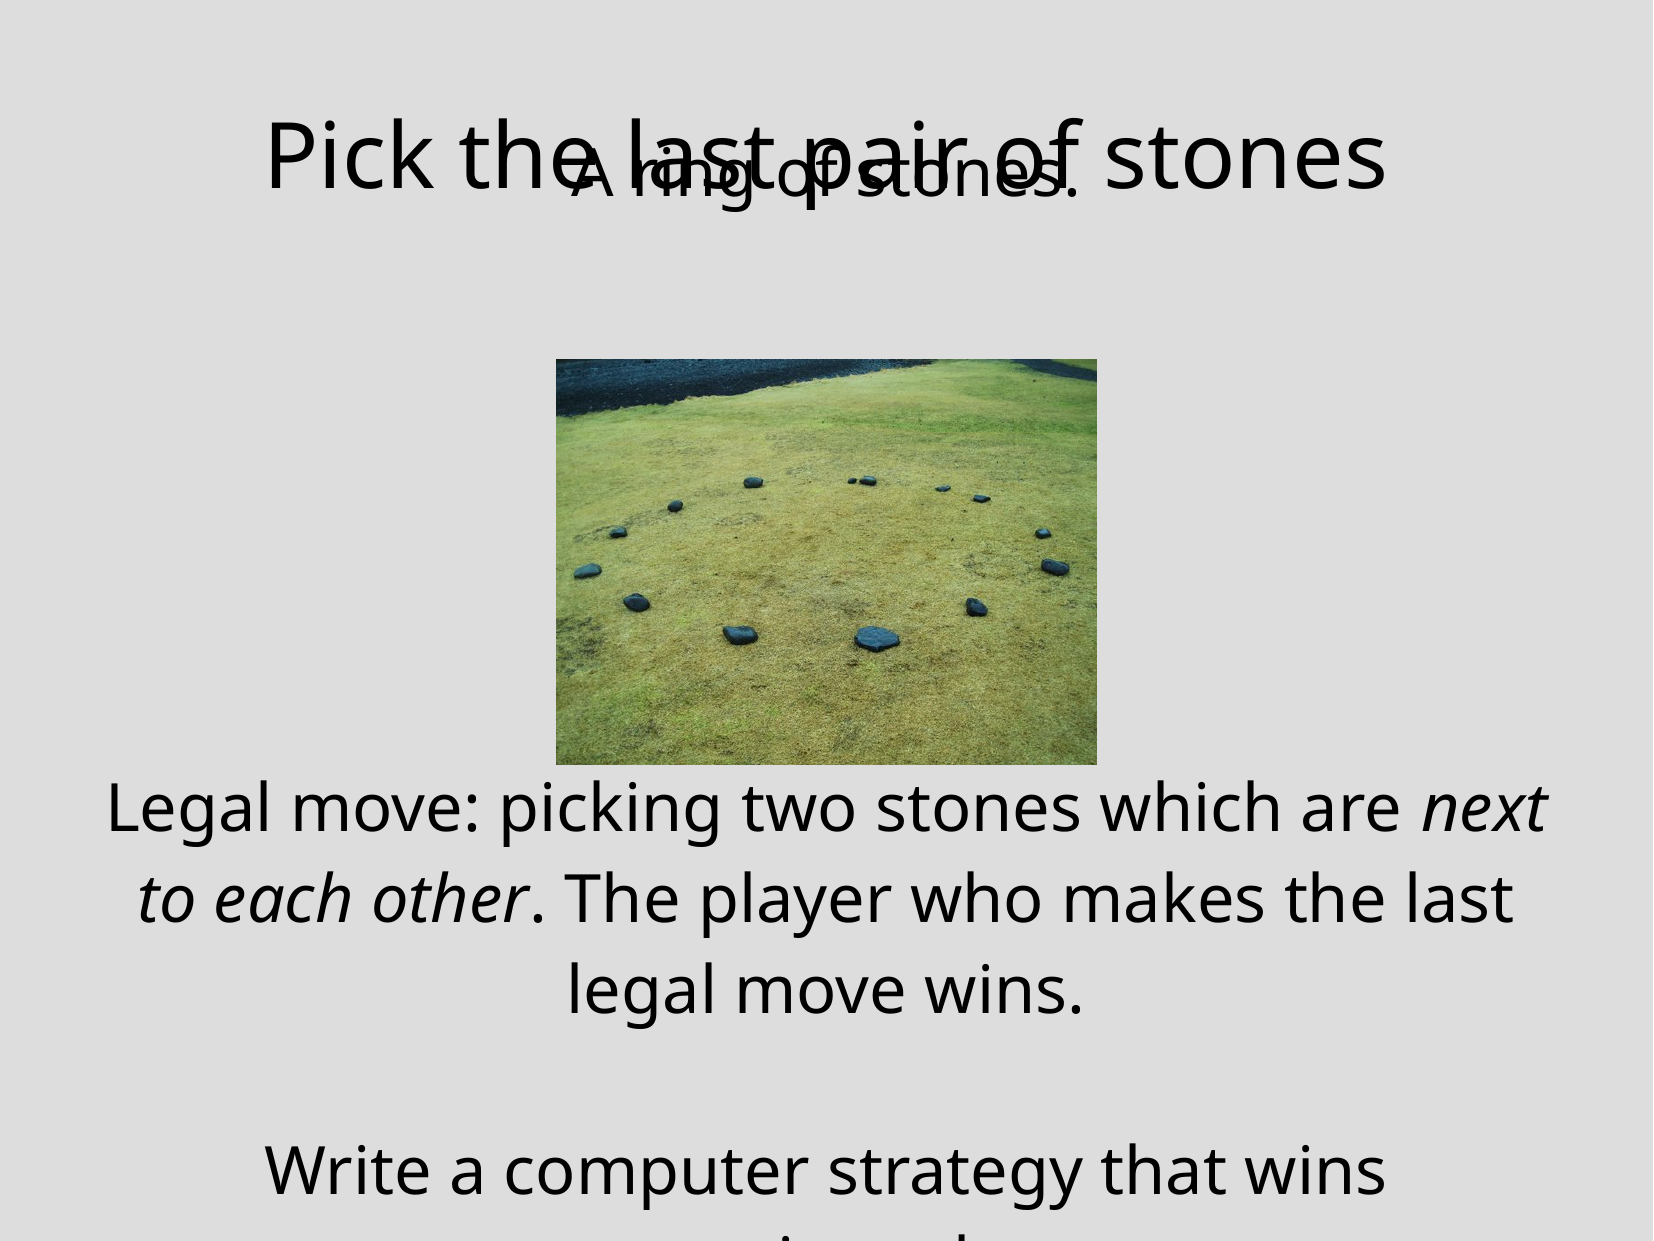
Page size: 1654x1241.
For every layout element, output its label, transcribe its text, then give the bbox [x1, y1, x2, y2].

title Pick the last pair of stones [82, 49, 1571, 257]
picture [556, 359, 1097, 766]
subtitle A ring of stones. Legal move: picking two stones which are next to each other. The player who makes the last legal move wins. Write a computer strategy that wins consistently. [82, 264, 1571, 1165]
